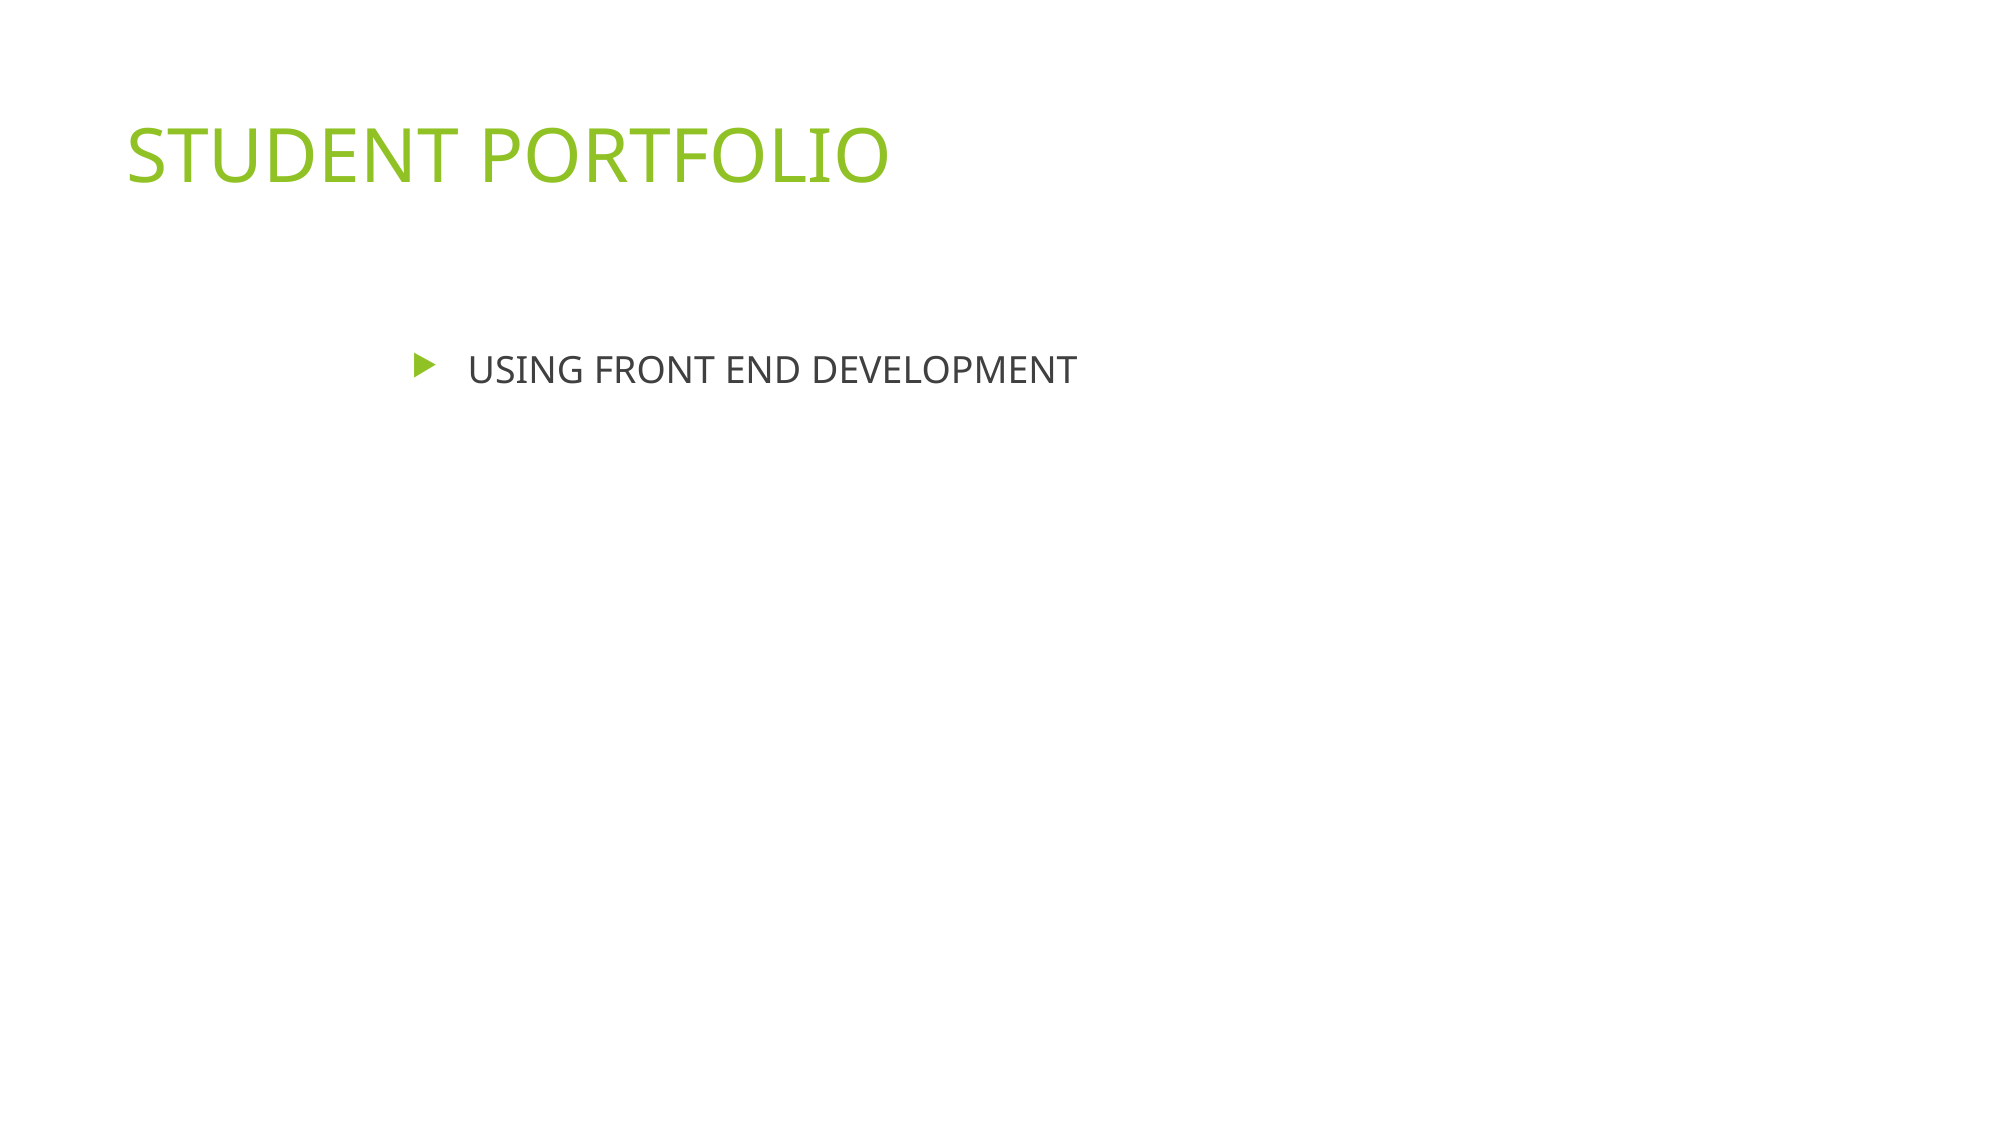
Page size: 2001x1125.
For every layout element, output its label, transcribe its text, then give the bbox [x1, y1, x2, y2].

title STUDENT PORTFOLIO [111, 99, 1522, 317]
list USING FRONT END DEVELOPMENT [396, 338, 1807, 709]
